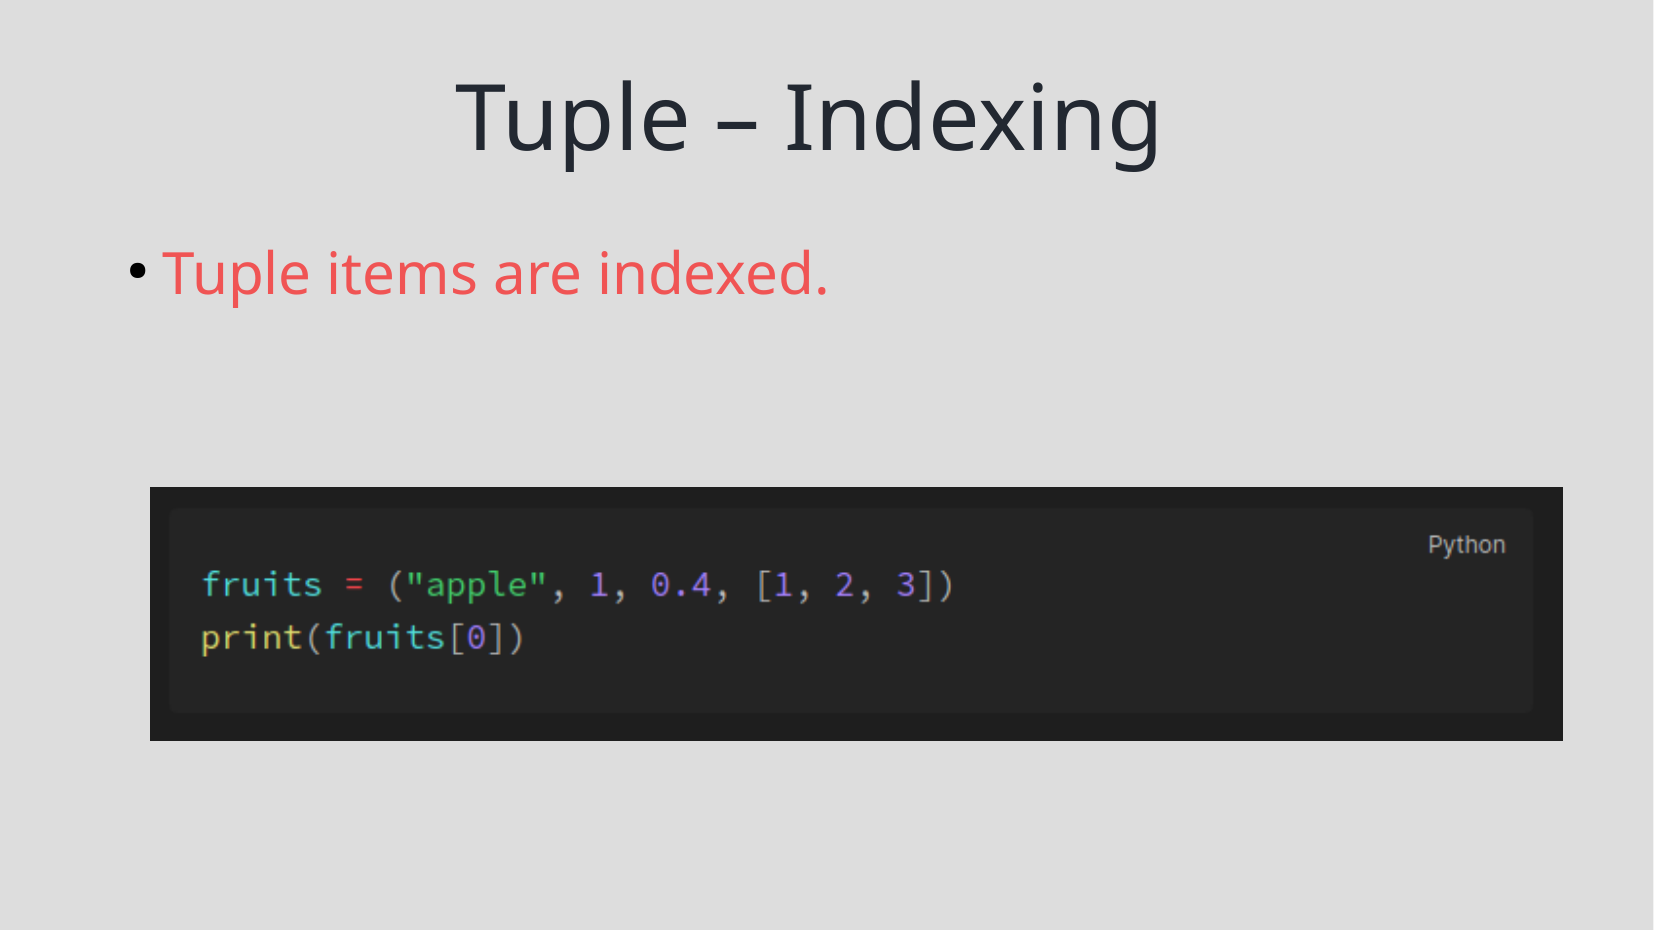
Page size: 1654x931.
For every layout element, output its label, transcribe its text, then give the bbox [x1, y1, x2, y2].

title Tuple – Indexing [82, 37, 1538, 193]
picture [150, 487, 1563, 741]
text_box Tuple items are indexed. [112, 225, 1613, 384]
